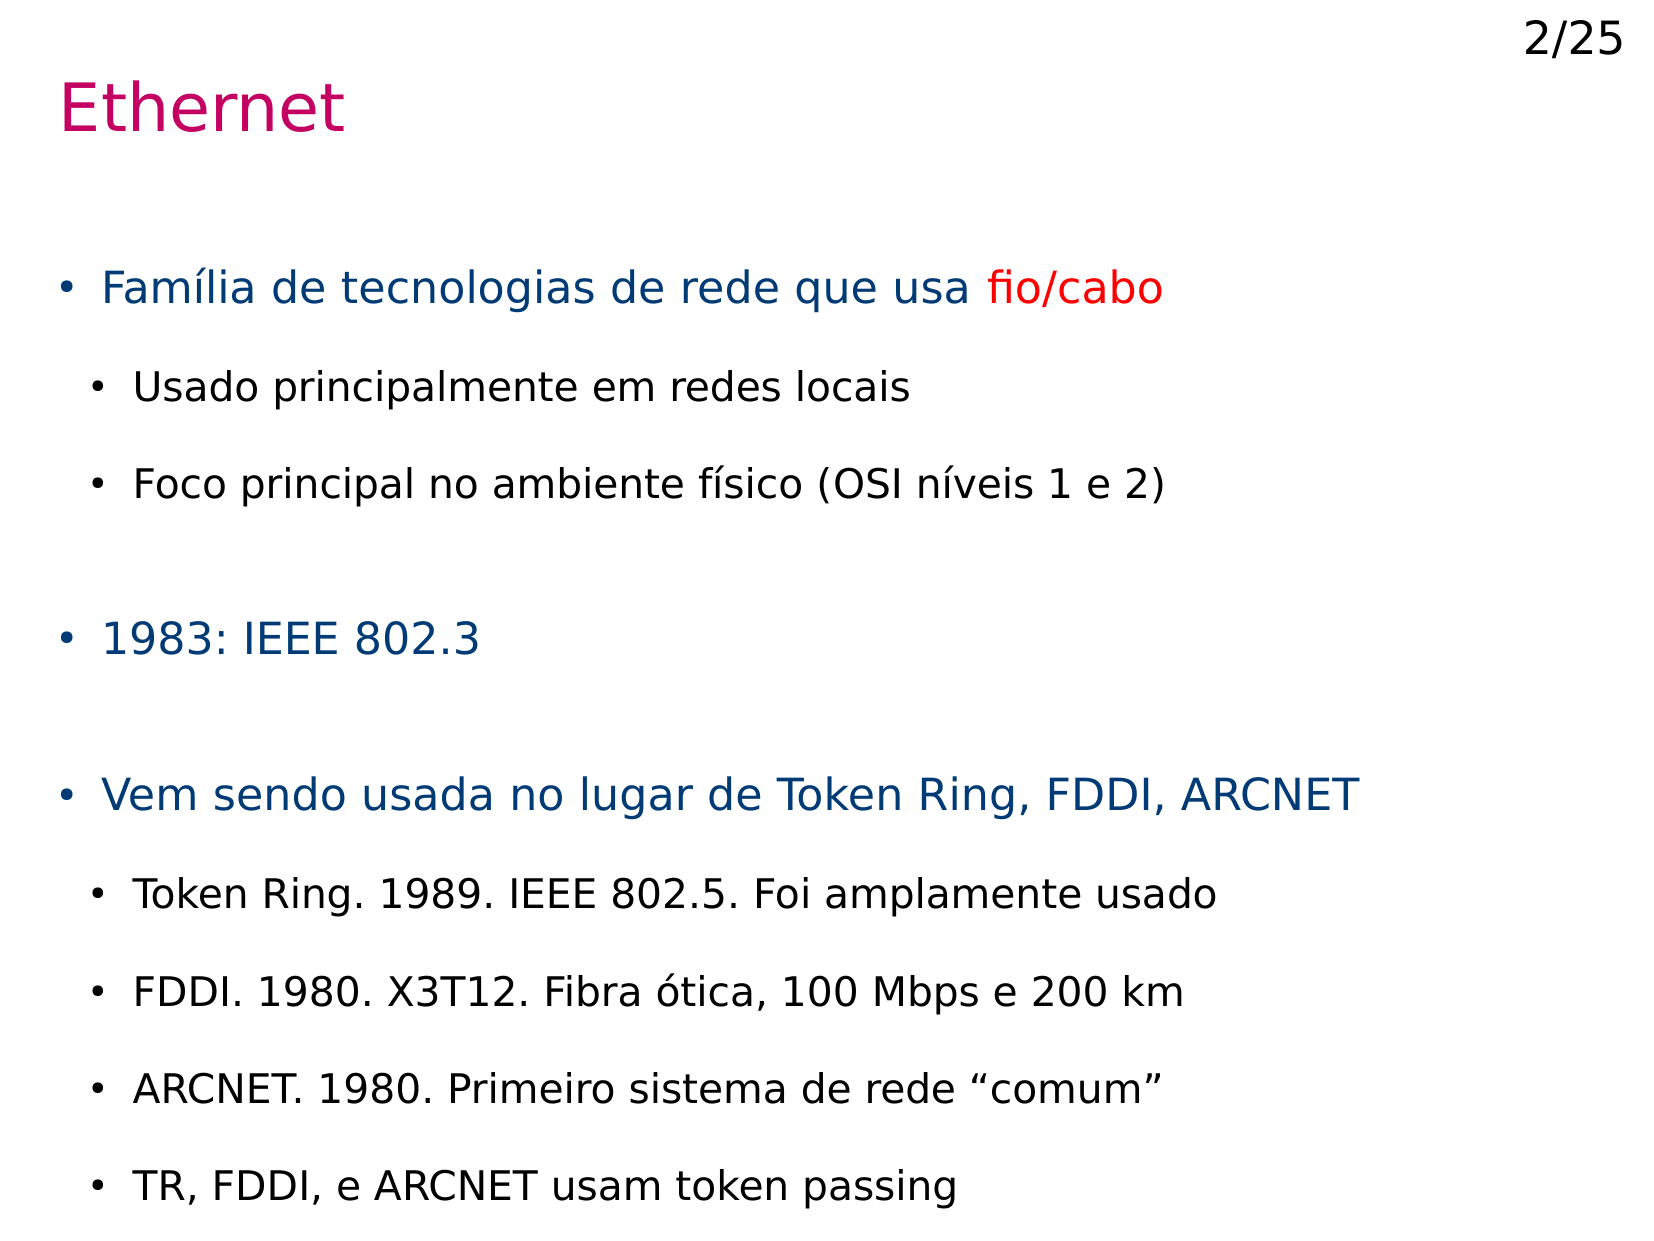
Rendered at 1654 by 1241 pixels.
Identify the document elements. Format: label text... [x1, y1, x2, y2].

title Ethernet [59, 29, 1625, 148]
list Família de tecnologias de rede que usa fio/cabo Usado principalmente em redes locais Foco principal no ambiente físico (OSI níveis 1 e 2) 1983: IEEE 802.3 Vem sendo usada no lugar de Token Ring, FDDI, ARCNET Token Ring. 1989. IEEE 802.5. Foi amplamente usado FDDI. 1980. X3T12. Fibra ótica, 100 Mbps e 200 km ARCNET. 1980. Primeiro sistema de rede “comum” TR, FDDI, e ARCNET usam token passing [59, 236, 1625, 1211]
